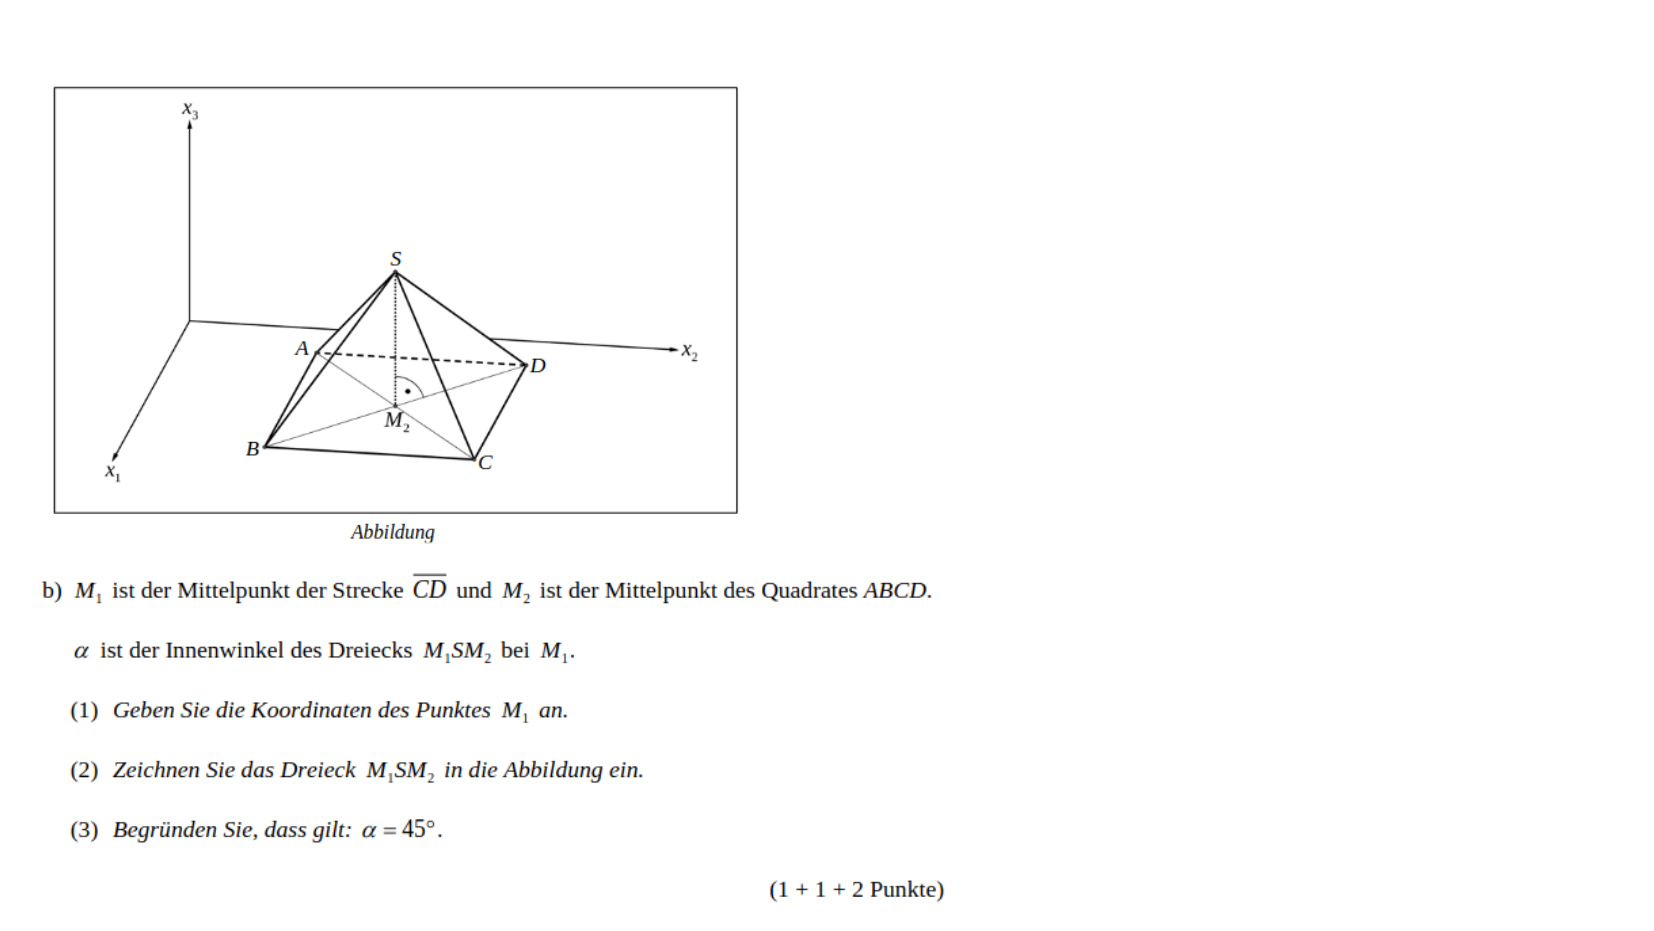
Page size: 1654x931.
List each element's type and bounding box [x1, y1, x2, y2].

picture [29, 72, 760, 545]
picture [18, 564, 970, 931]
